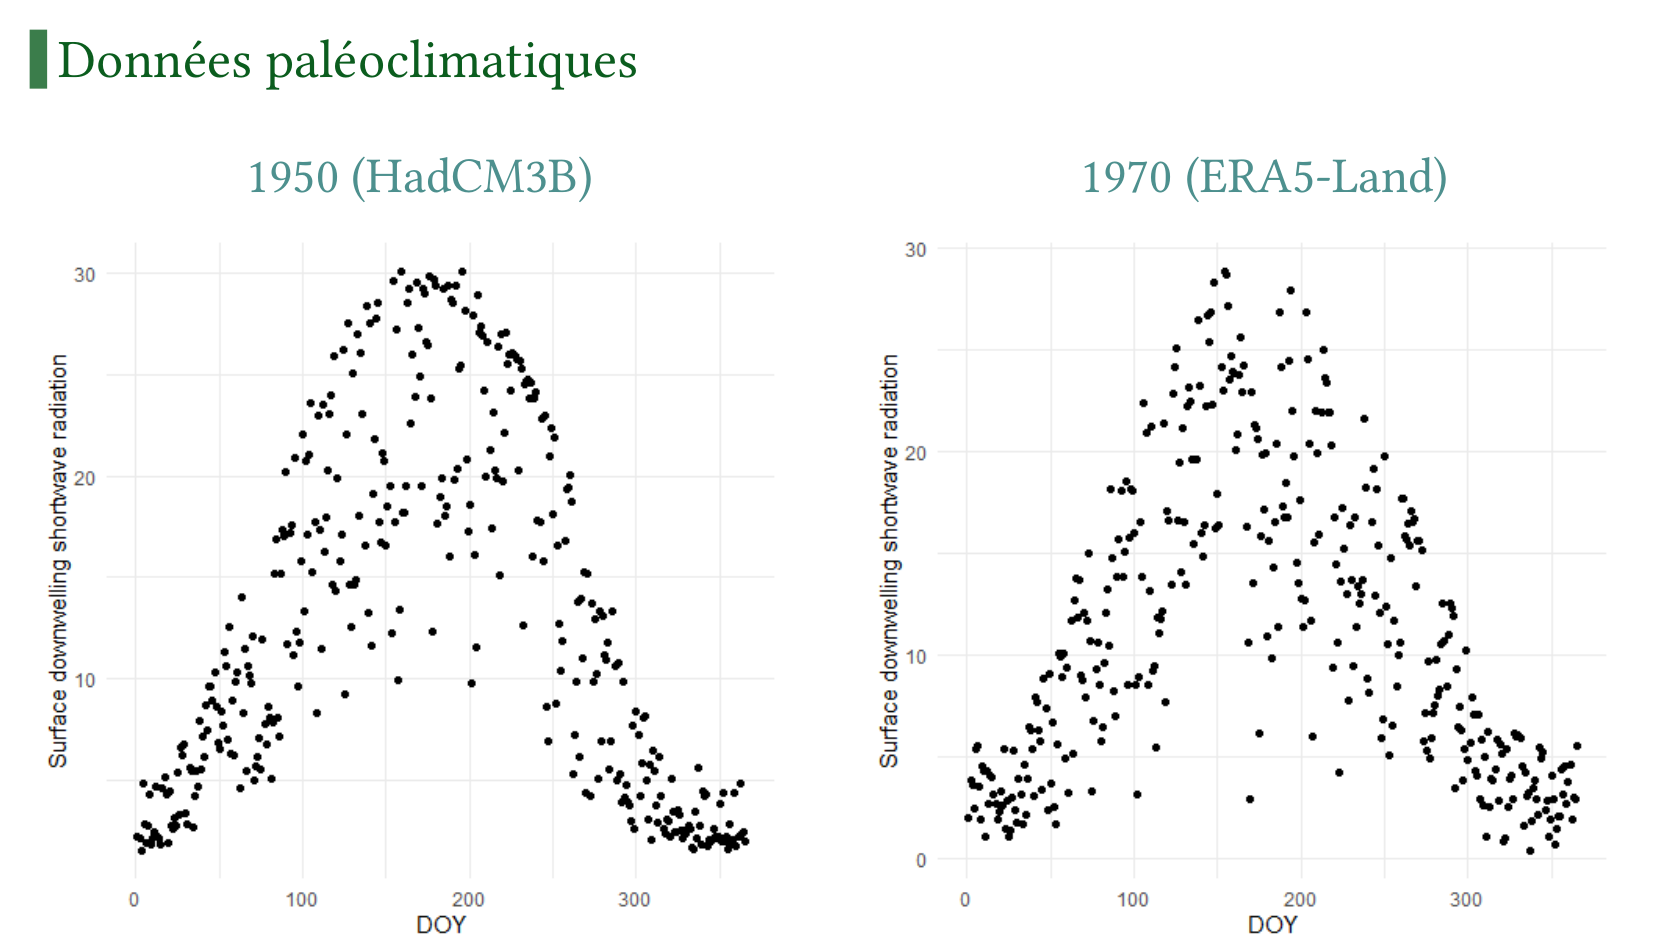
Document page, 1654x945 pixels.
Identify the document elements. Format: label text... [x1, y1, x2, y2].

picture [35, 232, 787, 945]
text_box 1970 (ERA5-Land) [921, 147, 1608, 857]
text_box 1950 (HadCM3B) [76, 147, 764, 857]
subtitle Données paléoclimatiques [59, 29, 1571, 119]
text_box [29, 29, 48, 89]
picture [866, 232, 1619, 945]
